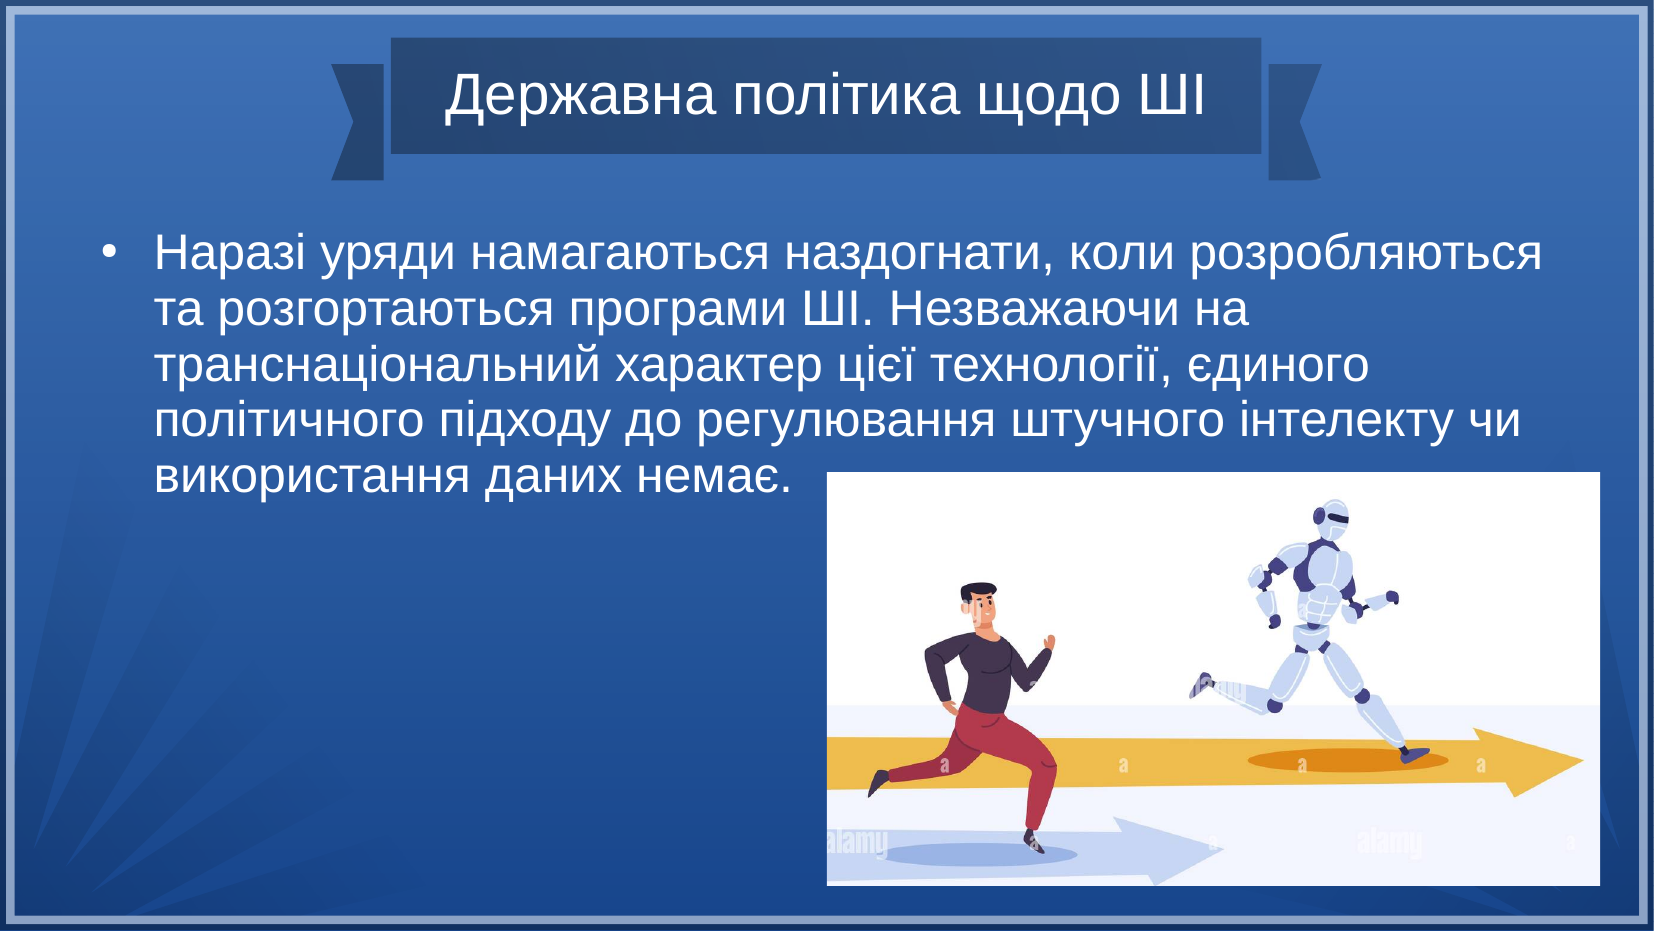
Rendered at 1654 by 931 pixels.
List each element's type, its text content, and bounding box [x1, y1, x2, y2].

picture [826, 472, 1601, 886]
list Наразі уряди намагаються наздогнати, коли розробляються та розгортаються програми ШІ. Незважаючи на транснаціональний характер цієї технології, єдиного політичного підходу до регулювання штучного інтелекту чи використання даних немає. [82, 224, 1571, 848]
title Державна політика щодо ШІ [389, 35, 1264, 154]
